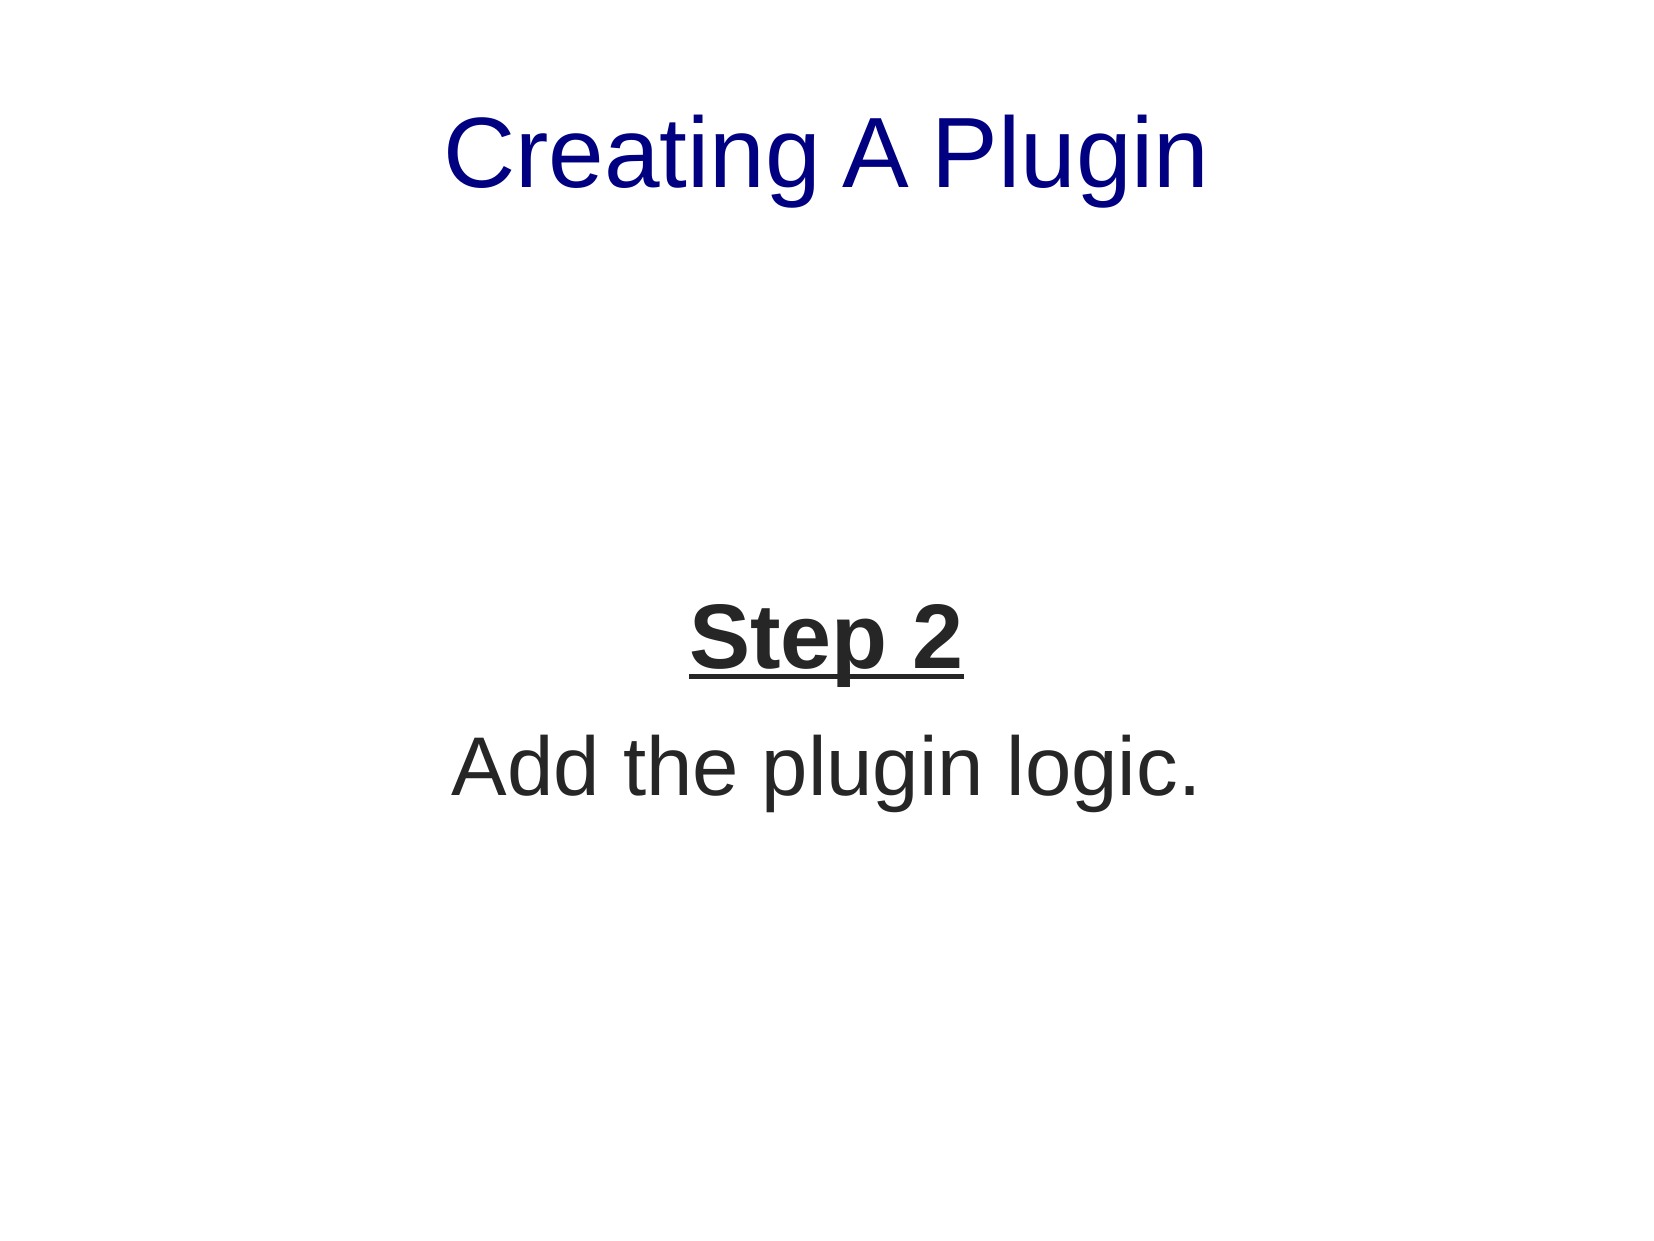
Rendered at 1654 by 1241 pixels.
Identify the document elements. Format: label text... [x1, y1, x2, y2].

subtitle Step 2 Add the plugin logic. [82, 290, 1571, 1109]
title Creating A Plugin [82, 49, 1571, 257]
